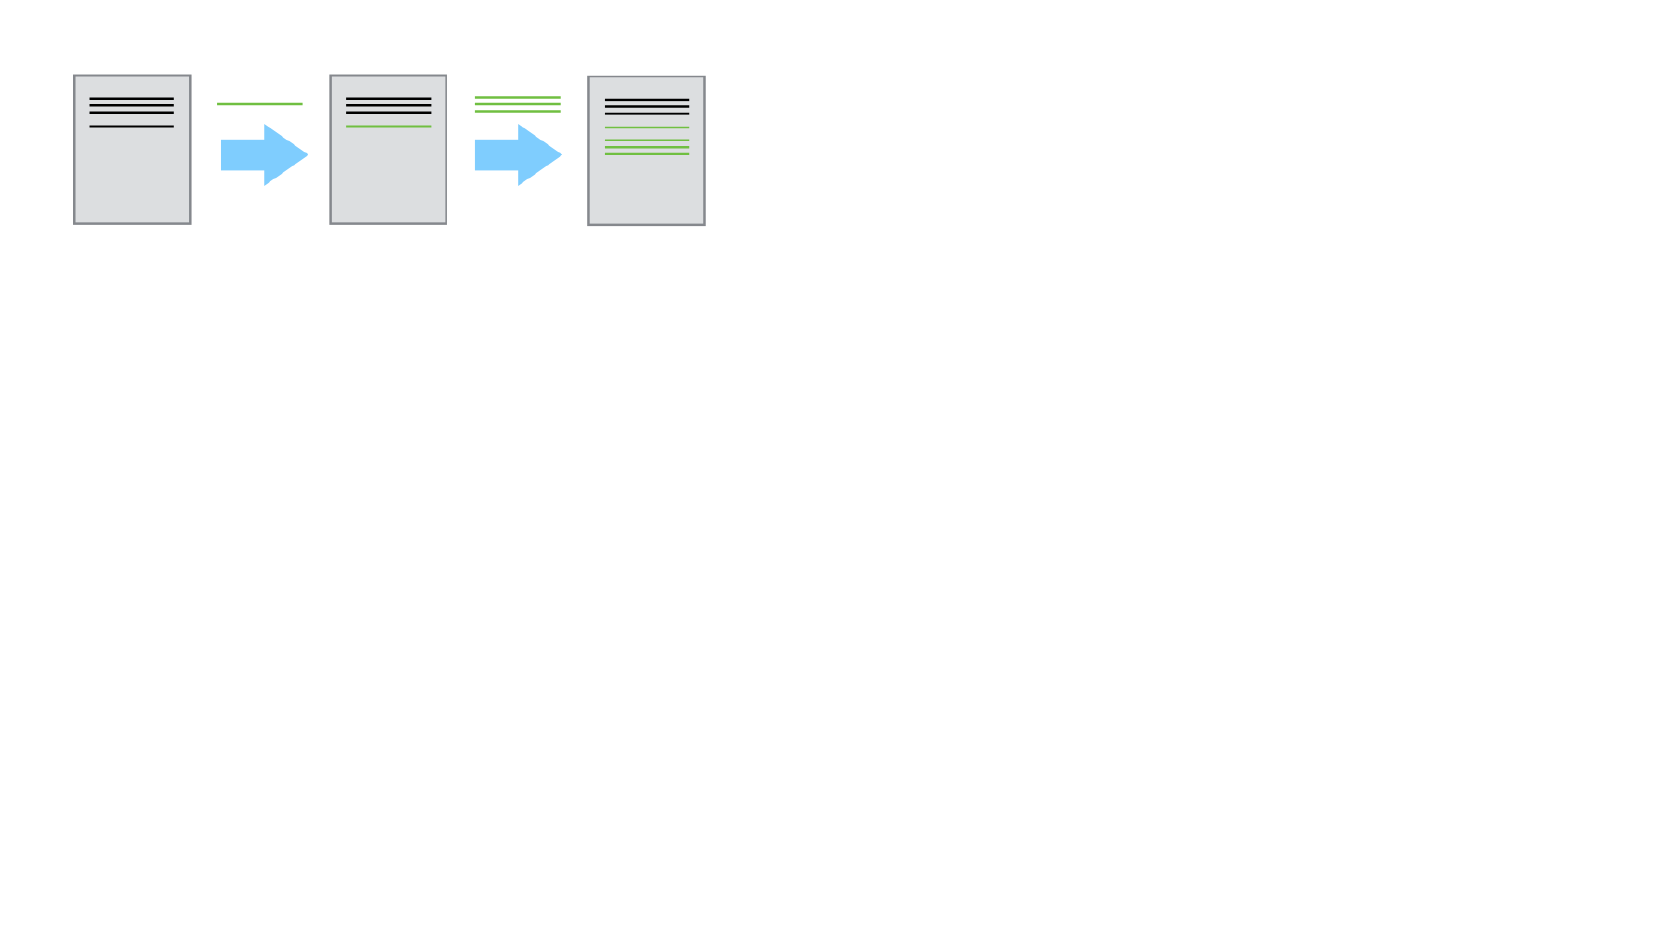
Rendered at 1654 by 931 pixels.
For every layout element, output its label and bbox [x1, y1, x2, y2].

picture [54, 51, 751, 256]
